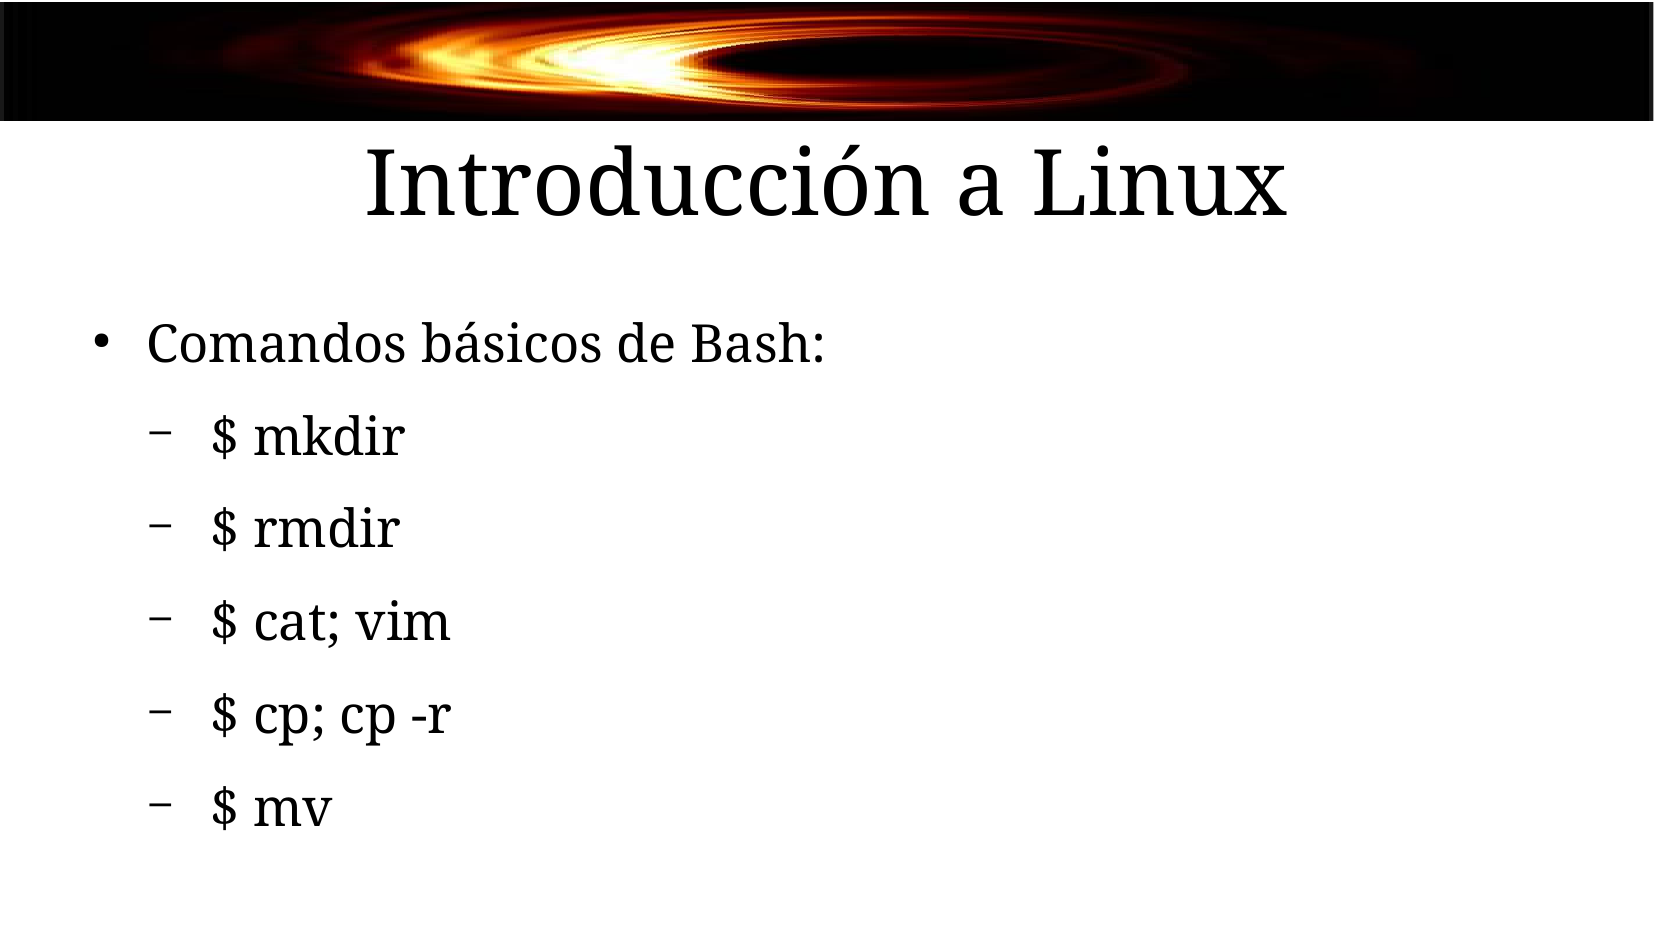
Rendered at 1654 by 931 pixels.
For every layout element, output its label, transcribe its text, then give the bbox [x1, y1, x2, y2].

picture [0, 2, 1654, 121]
list Comandos básicos de Bash: $ mkdir $ rmdir $ cat; vim $ cp; cp -r $ mv [82, 306, 1571, 846]
title Introducción a Linux [82, 121, 1571, 258]
